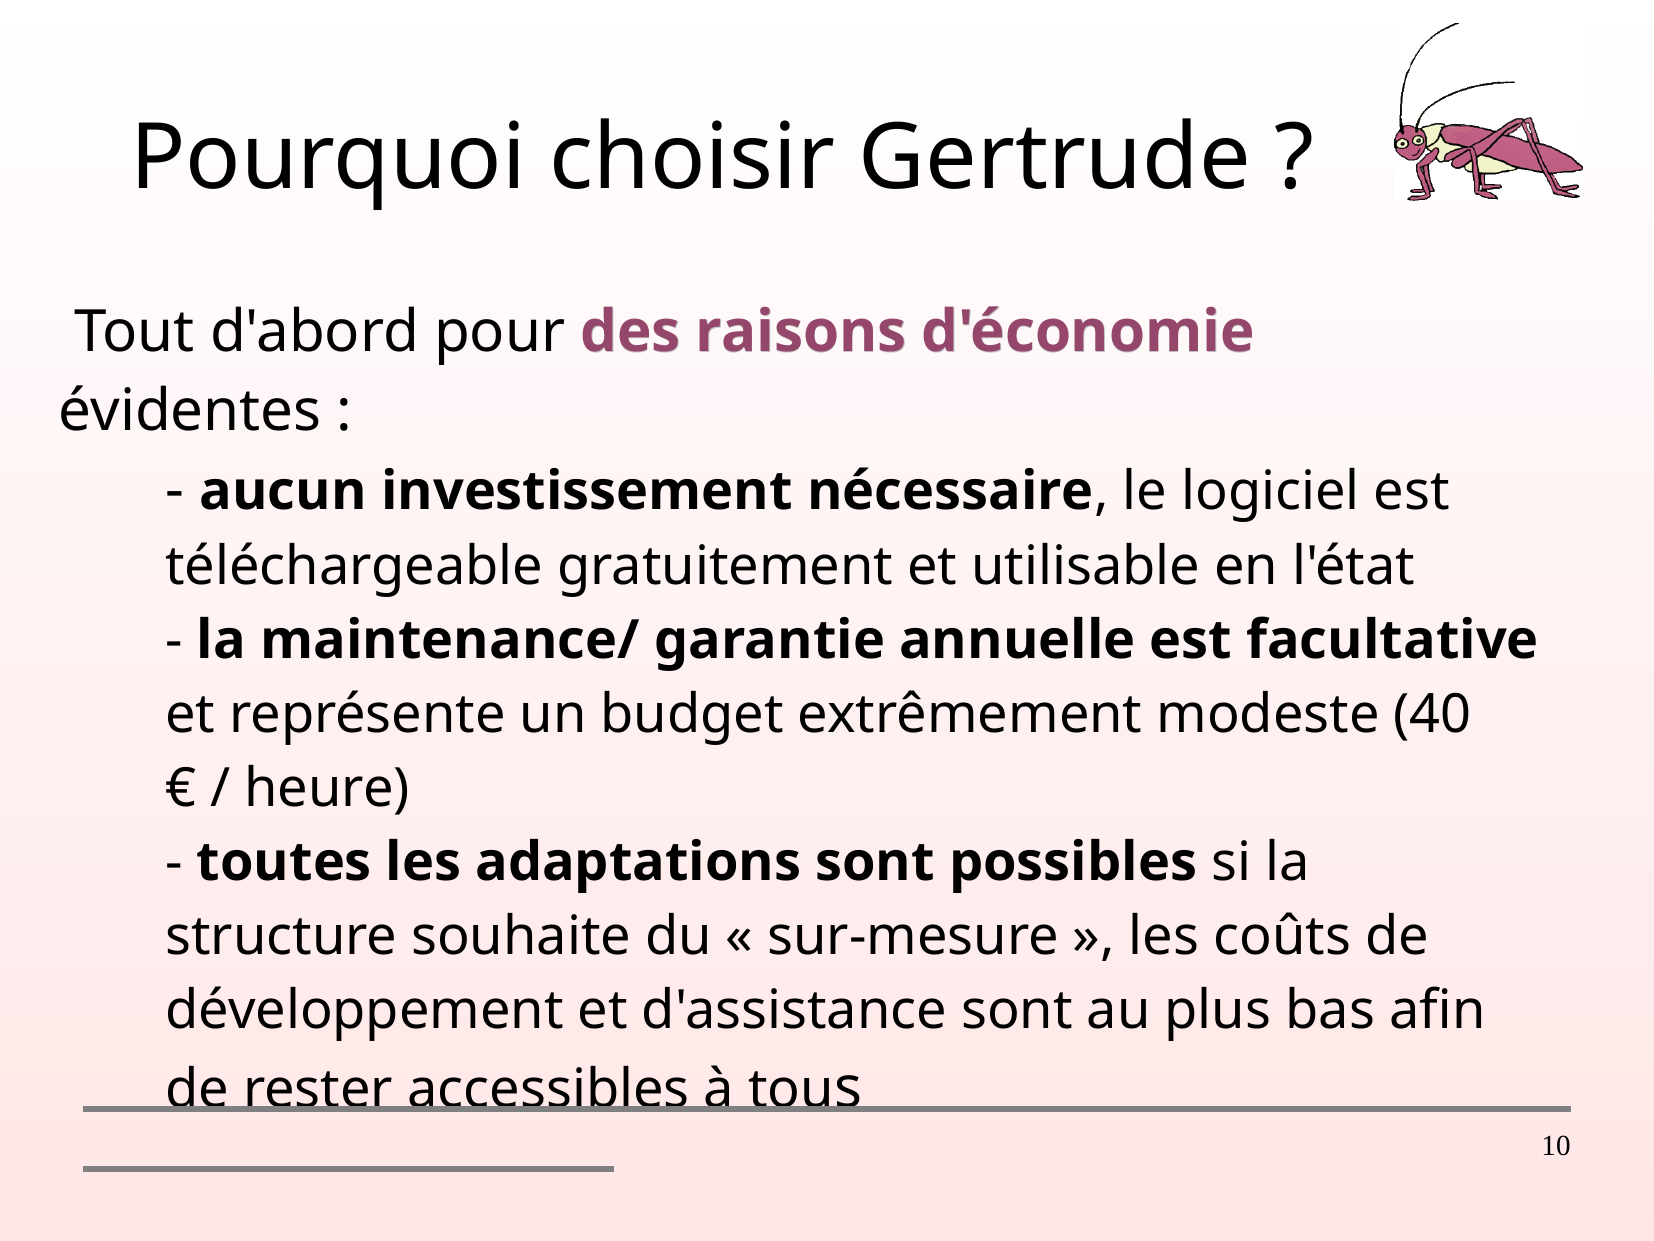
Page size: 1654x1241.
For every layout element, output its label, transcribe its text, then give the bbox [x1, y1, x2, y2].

title Pourquoi choisir Gertrude ? [82, 49, 1571, 257]
subtitle Tout d'abord pour des raisons d'économie évidentes : - aucun investissement nécessaire, le logiciel est téléchargeable gratuitement et utilisable en l'état - la maintenance/ garantie annuelle est facultative et représente un budget extrêmement modeste (40 € / heure) - toutes les adaptations sont possibles si la structure souhaite du « sur-mesure », les coûts de développement et d'assistance sont au plus bas afin de rester accessibles à tous [59, 297, 1548, 1116]
picture [1394, 23, 1583, 201]
